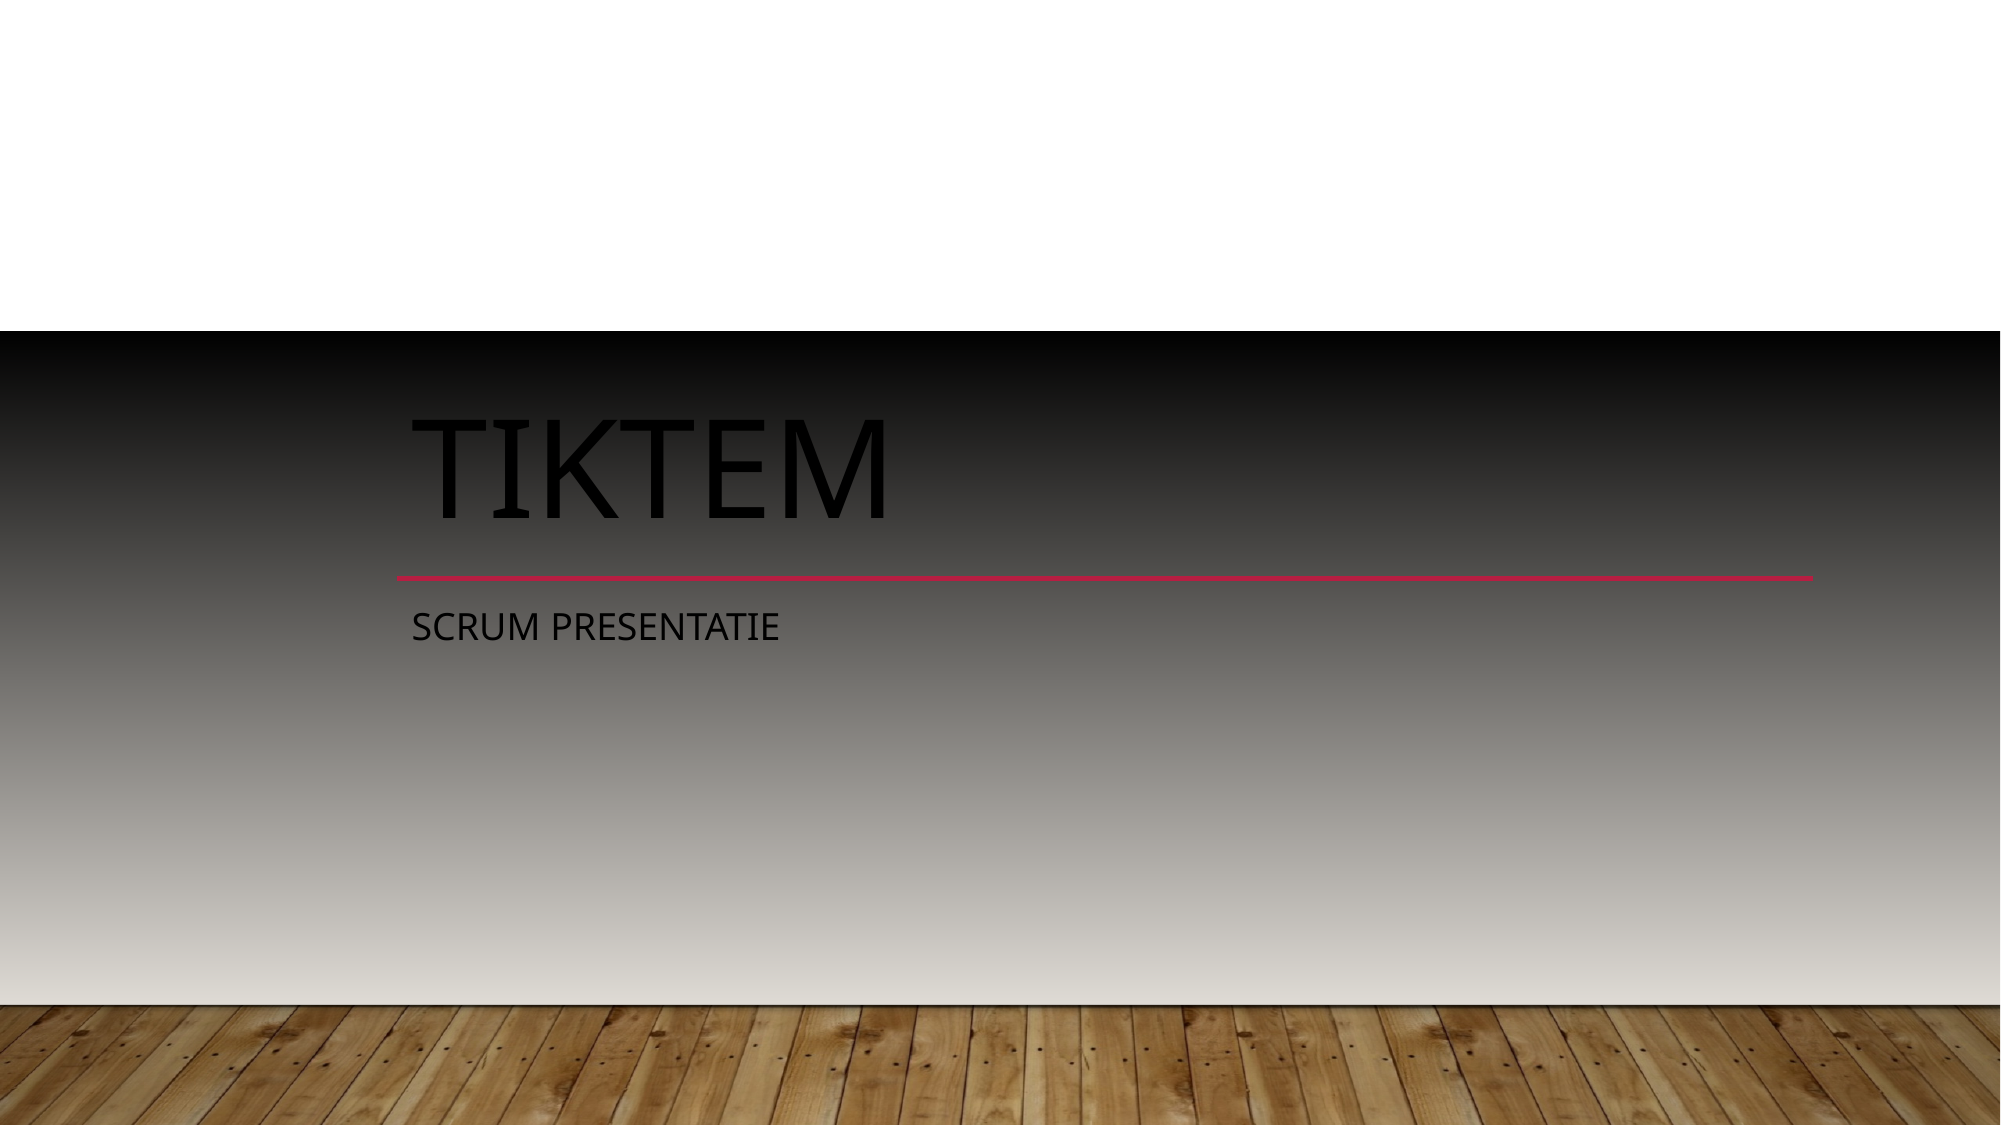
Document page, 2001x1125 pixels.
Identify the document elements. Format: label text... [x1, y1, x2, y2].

title TiktEm [396, 131, 1814, 549]
subtitle Scrum presentatie [396, 579, 1814, 740]
